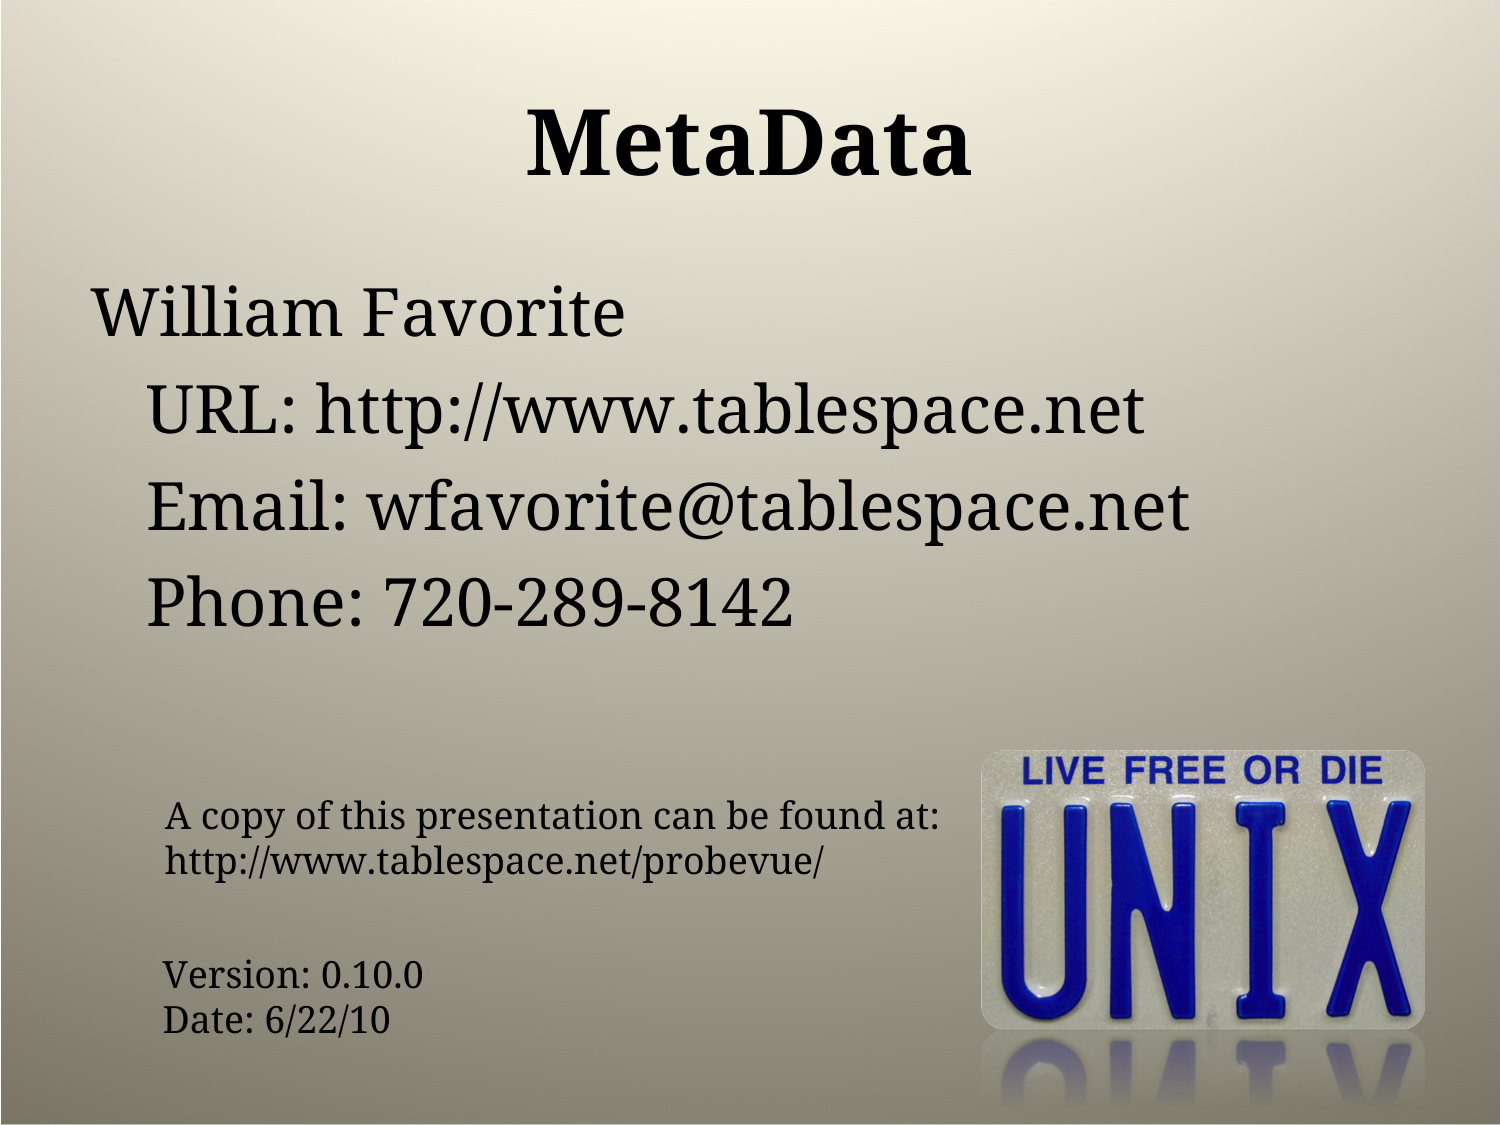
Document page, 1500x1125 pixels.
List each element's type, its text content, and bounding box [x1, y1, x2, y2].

title MetaData [75, 45, 1426, 233]
picture [0, 0, 1500, 1125]
text_box A copy of this presentation can be found at: http://www.tablespace.net/probevue/ [149, 784, 977, 890]
text_box Version: 0.10.0 Date: 6/22/10 [147, 943, 440, 1049]
list William Favorite URL: http://www.tablespace.net Email: wfavorite@tablespace.net Phone: 720-289-8142 [75, 262, 1426, 744]
